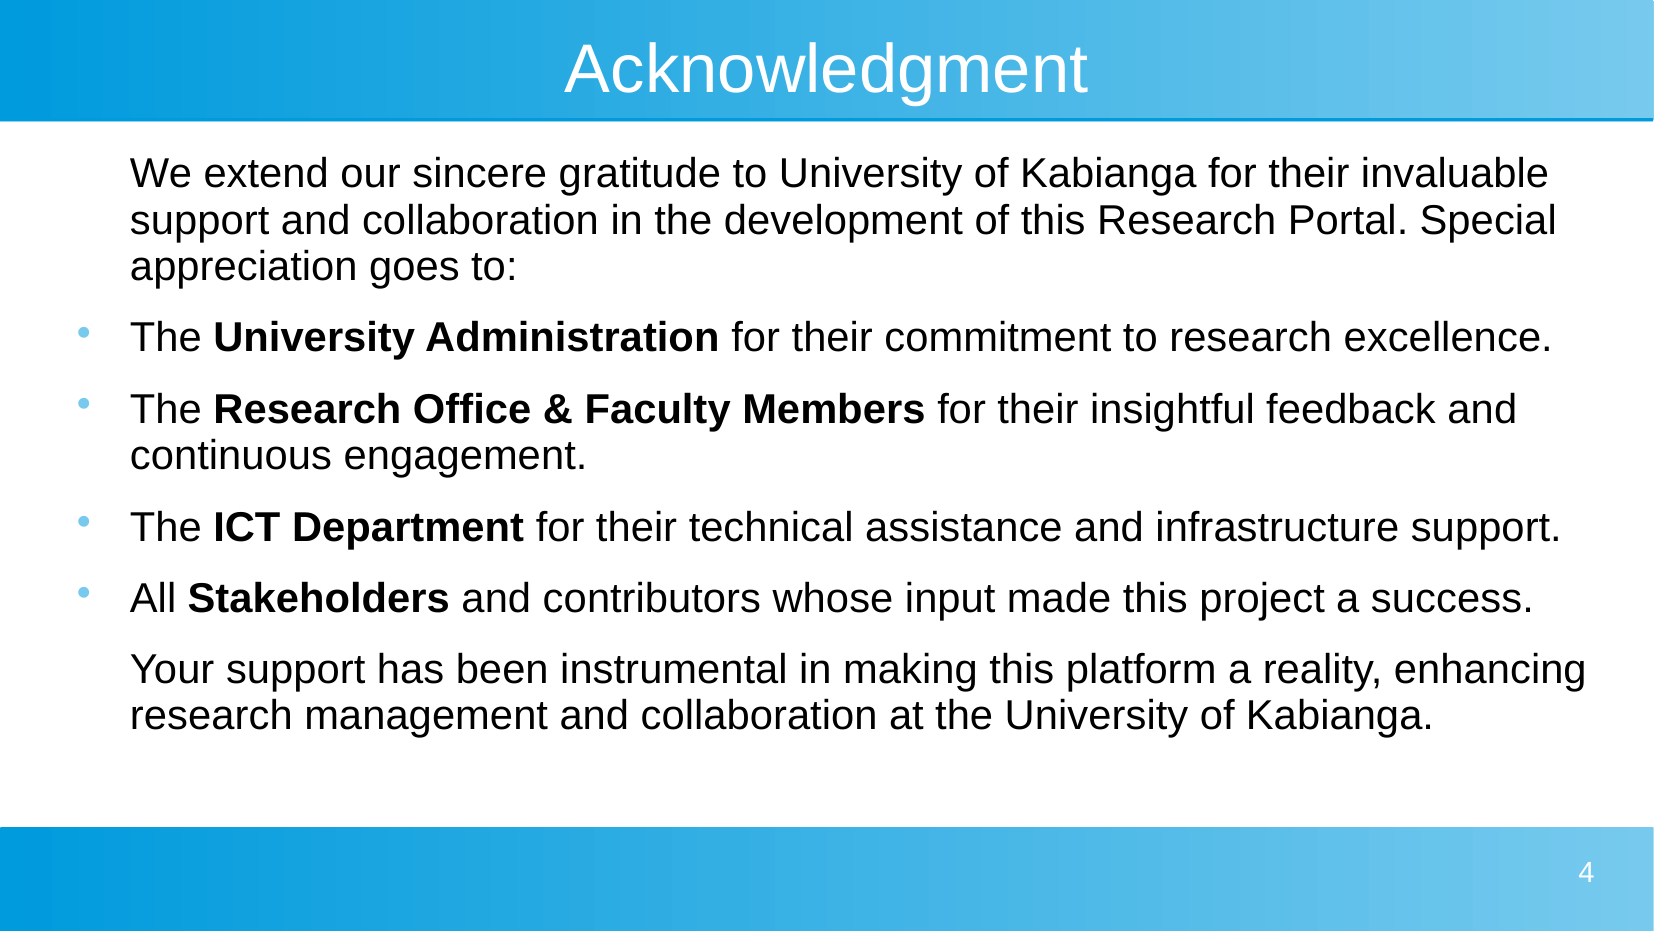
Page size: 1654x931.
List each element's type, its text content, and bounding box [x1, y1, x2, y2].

title Acknowledgment [59, 29, 1595, 108]
list We extend our sincere gratitude to University of Kabianga for their invaluable support and collaboration in the development of this Research Portal. Special appreciation goes to: The University Administration for their commitment to research excellence. The Research Office & Faculty Members for their insightful feedback and continuous engagement. The ICT Department for their technical assistance and infrastructure support. All Stakeholders and contributors whose input made this project a success. Your support has been instrumental in making this platform a reality, enhancing research management and collaboration at the University of Kabianga. [59, 150, 1595, 788]
